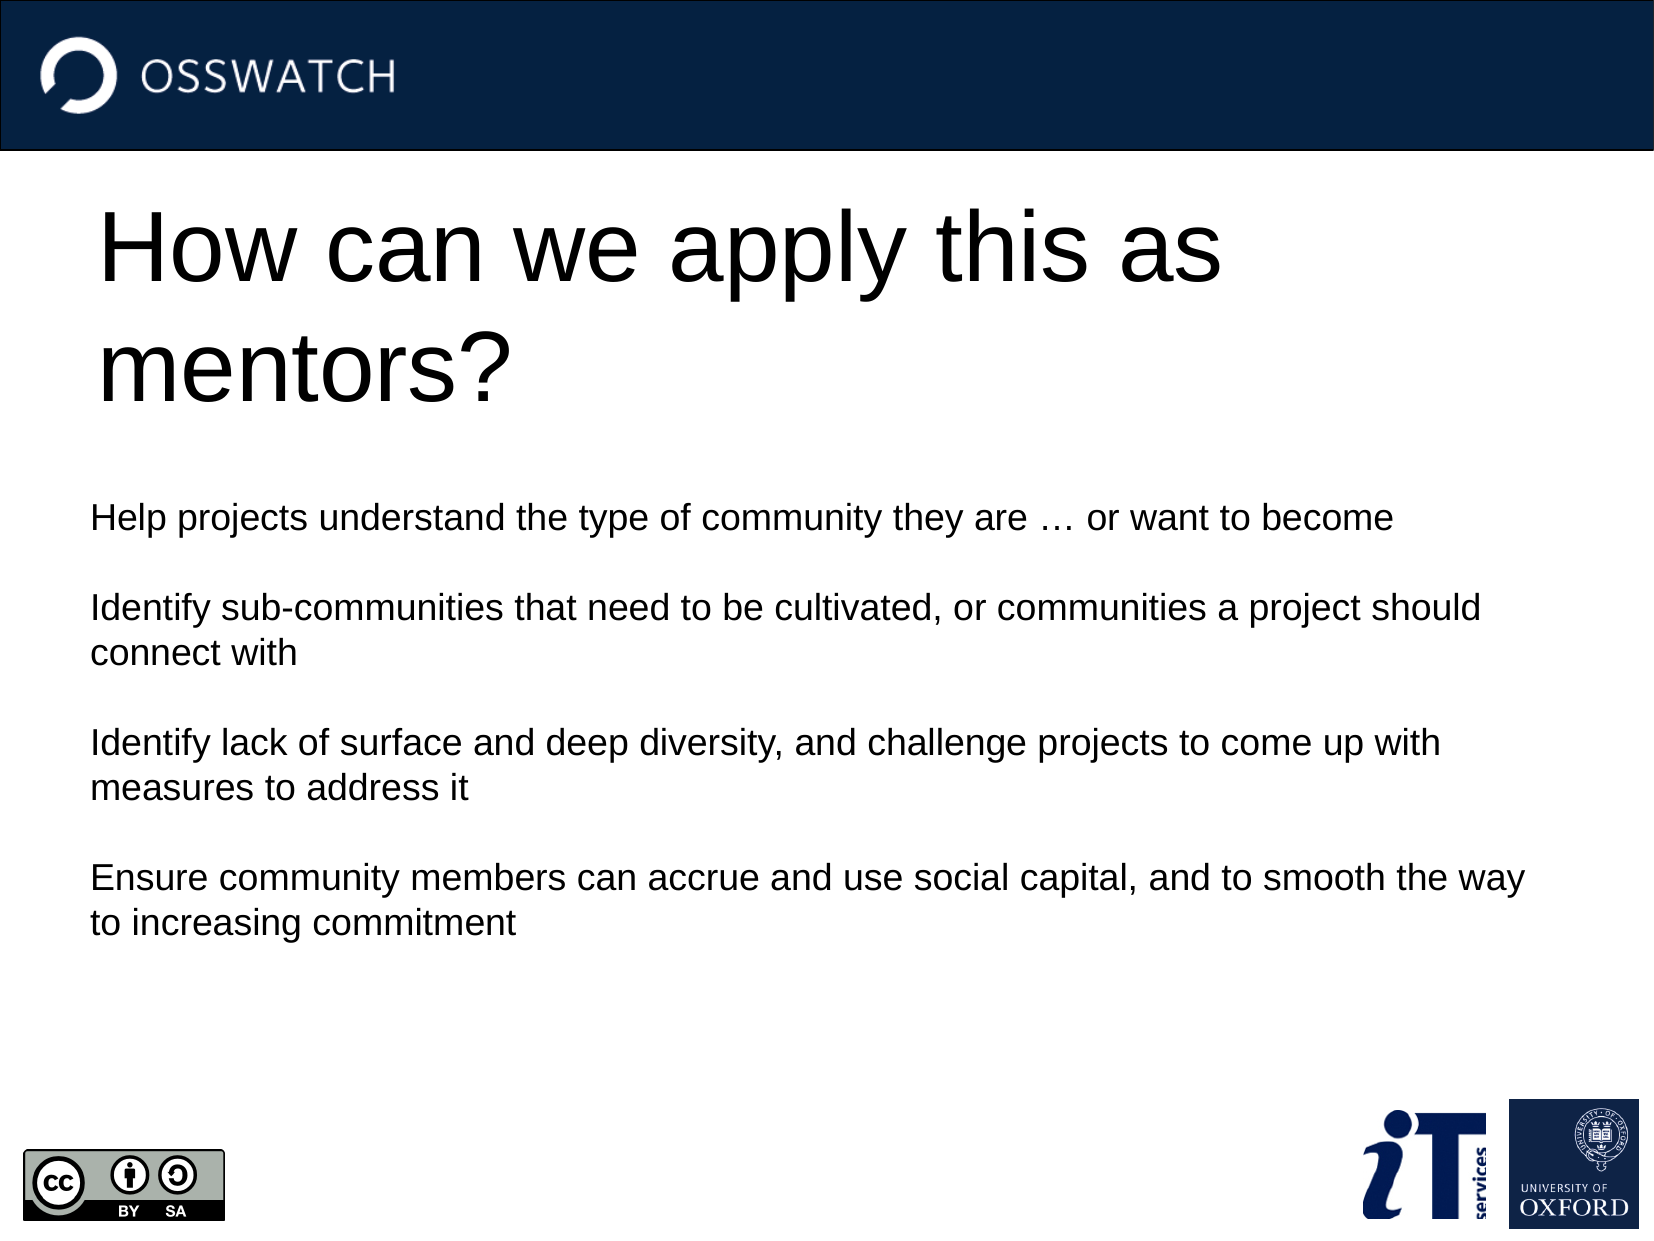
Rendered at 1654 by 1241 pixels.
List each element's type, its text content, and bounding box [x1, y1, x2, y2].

list Help projects understand the type of community they are … or want to become Identify sub-communities that need to be cultivated, or communities a project should connect with Identify lack of surface and deep diversity, and challenge projects to come up with measures to address it Ensure community members can accrue and use social capital, and to smooth the way to increasing commitment [74, 478, 1562, 1115]
picture [12, 12, 426, 141]
picture [1509, 1099, 1639, 1229]
picture [1363, 1115, 1486, 1219]
title How can we apply this as mentors? [82, 169, 1569, 434]
picture [23, 1149, 225, 1221]
